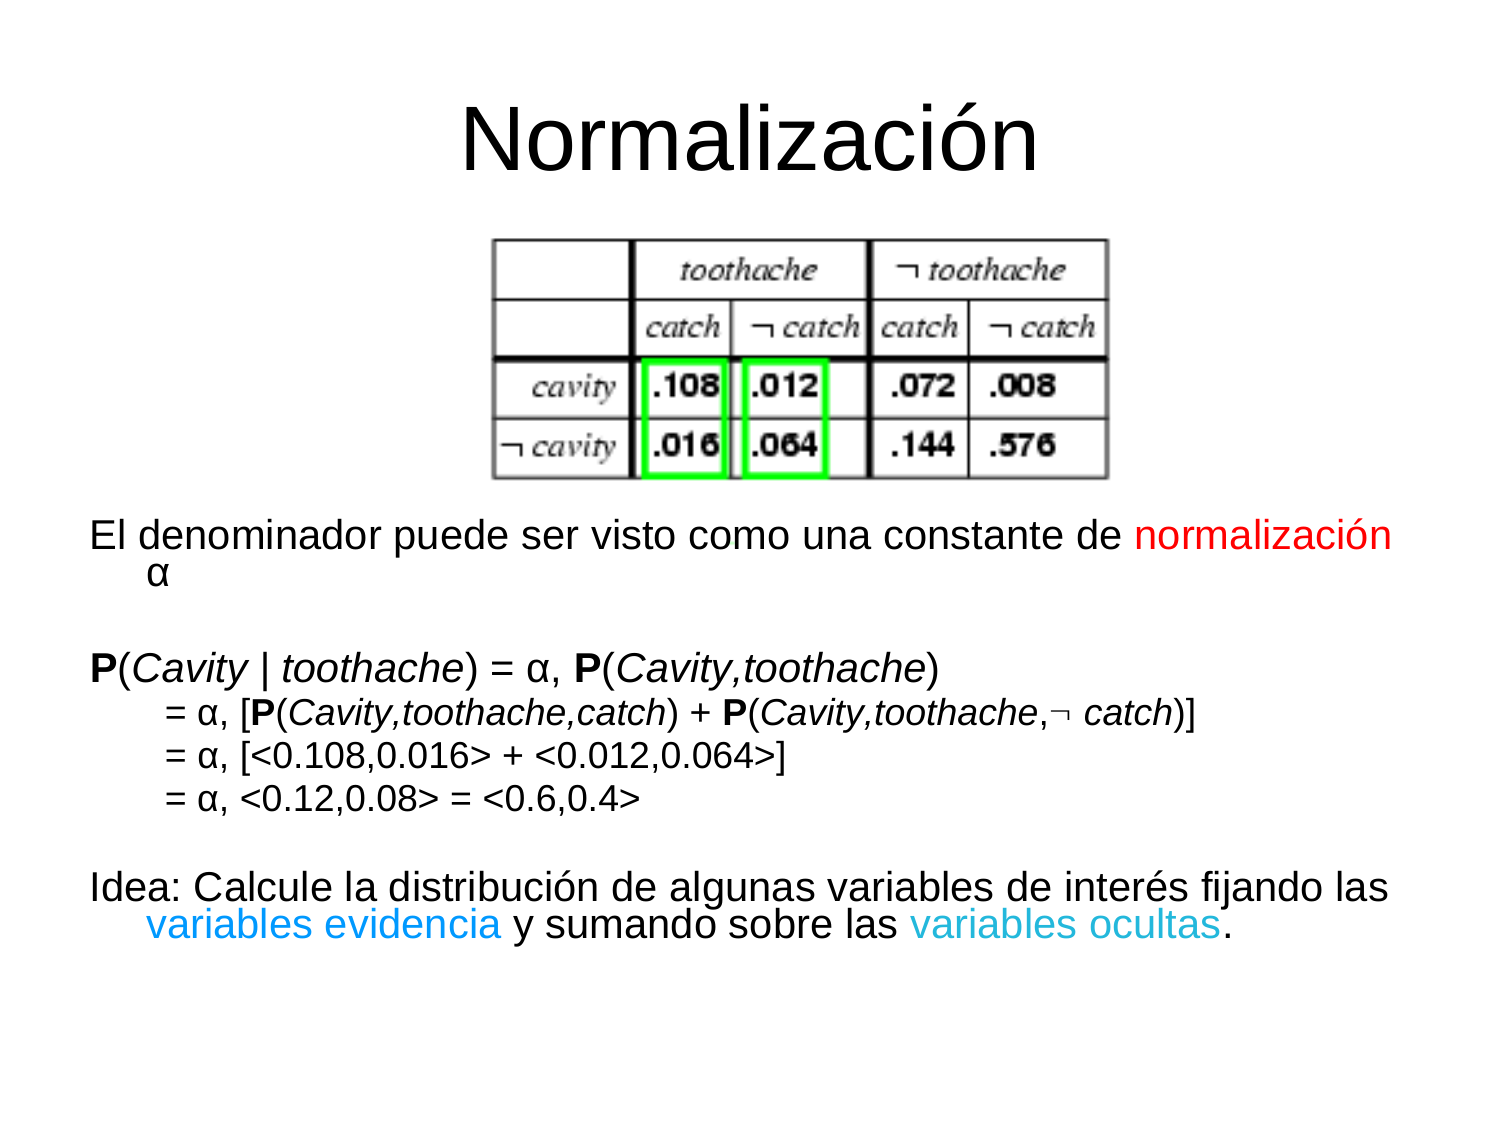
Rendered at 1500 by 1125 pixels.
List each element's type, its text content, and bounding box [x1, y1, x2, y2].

picture [487, 237, 1113, 512]
title Normalización [75, 45, 1426, 233]
list El denominador puede ser visto como una constante de normalización α P(Cavity | toothache) = α, P(Cavity,toothache) = α, [P(Cavity,toothache,catch) + P(Cavity,toothache, catch)] = α, [<0.108,0.016> + <0.012,0.064>] = α, <0.12,0.08> = <0.6,0.4> Idea: Calcule la distribución de algunas variables de interés fijando las variables evidencia y sumando sobre las variables ocultas. [75, 512, 1426, 1021]
